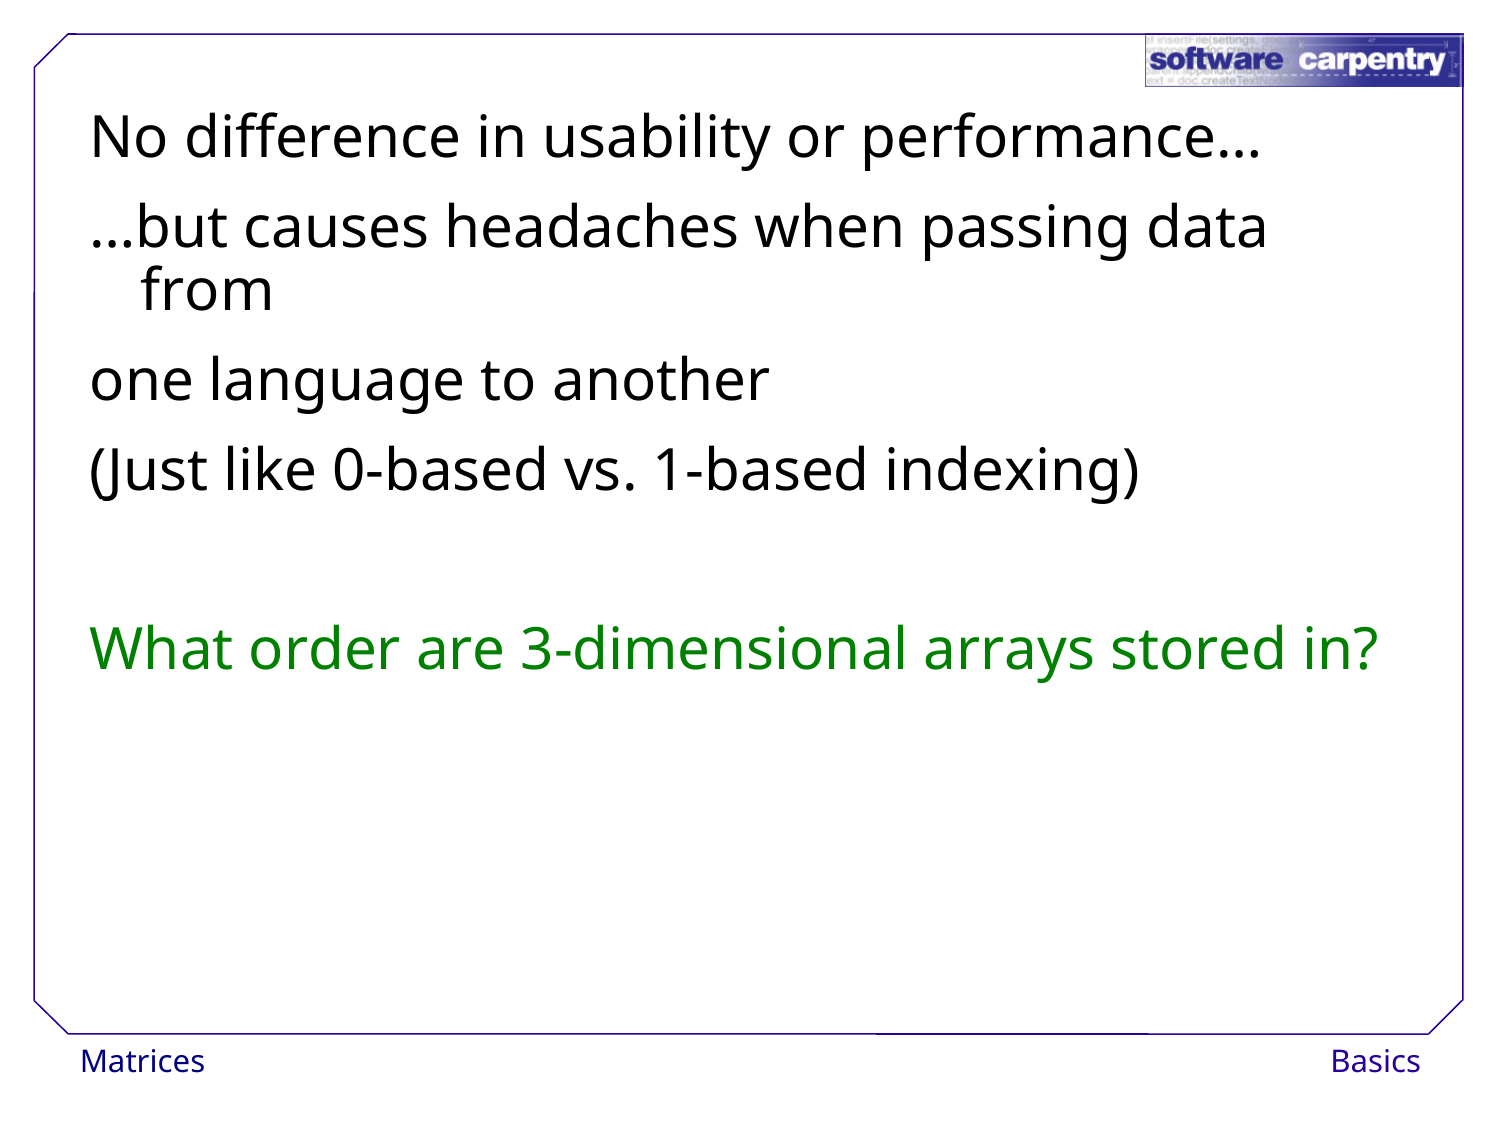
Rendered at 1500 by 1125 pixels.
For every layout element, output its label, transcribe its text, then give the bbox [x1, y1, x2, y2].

picture [1145, 33, 1464, 87]
text_box No difference in usability or performance… …but causes headaches when passing data from one language to another (Just like 0-based vs. 1-based indexing) What order are 3-dimensional arrays stored in? [75, 99, 1426, 963]
